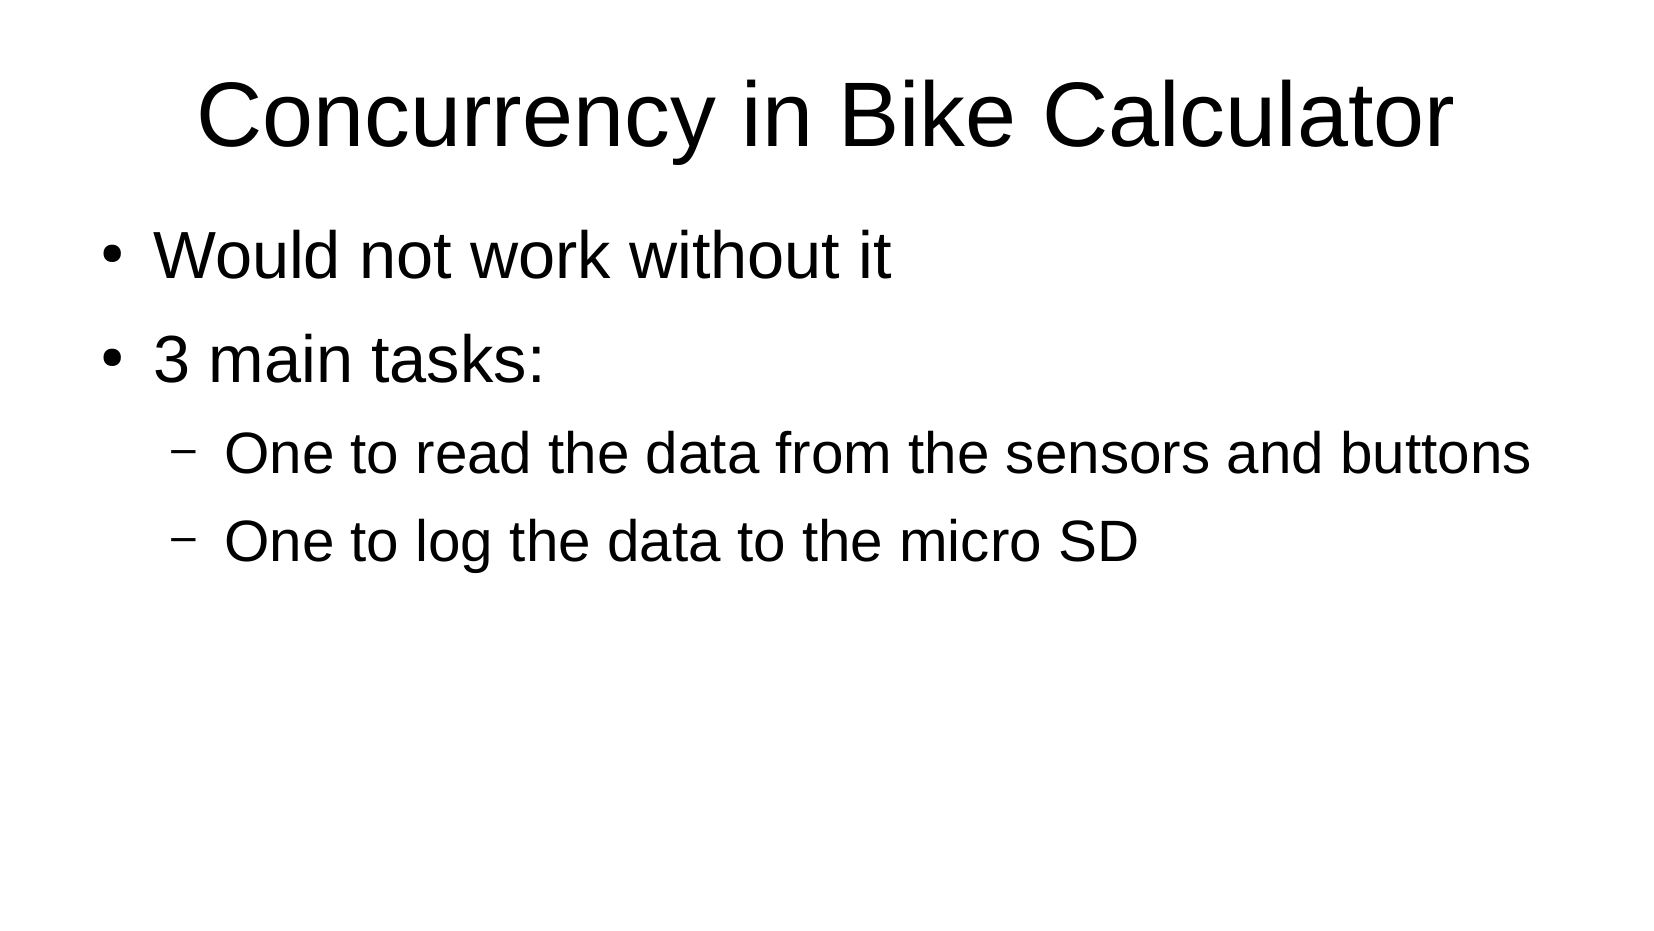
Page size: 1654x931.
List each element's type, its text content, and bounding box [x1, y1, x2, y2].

list Would not work without it 3 main tasks: One to read the data from the sensors and buttons One to log the data to the micro SD [82, 217, 1571, 758]
title Concurrency in Bike Calculator [82, 37, 1571, 193]
